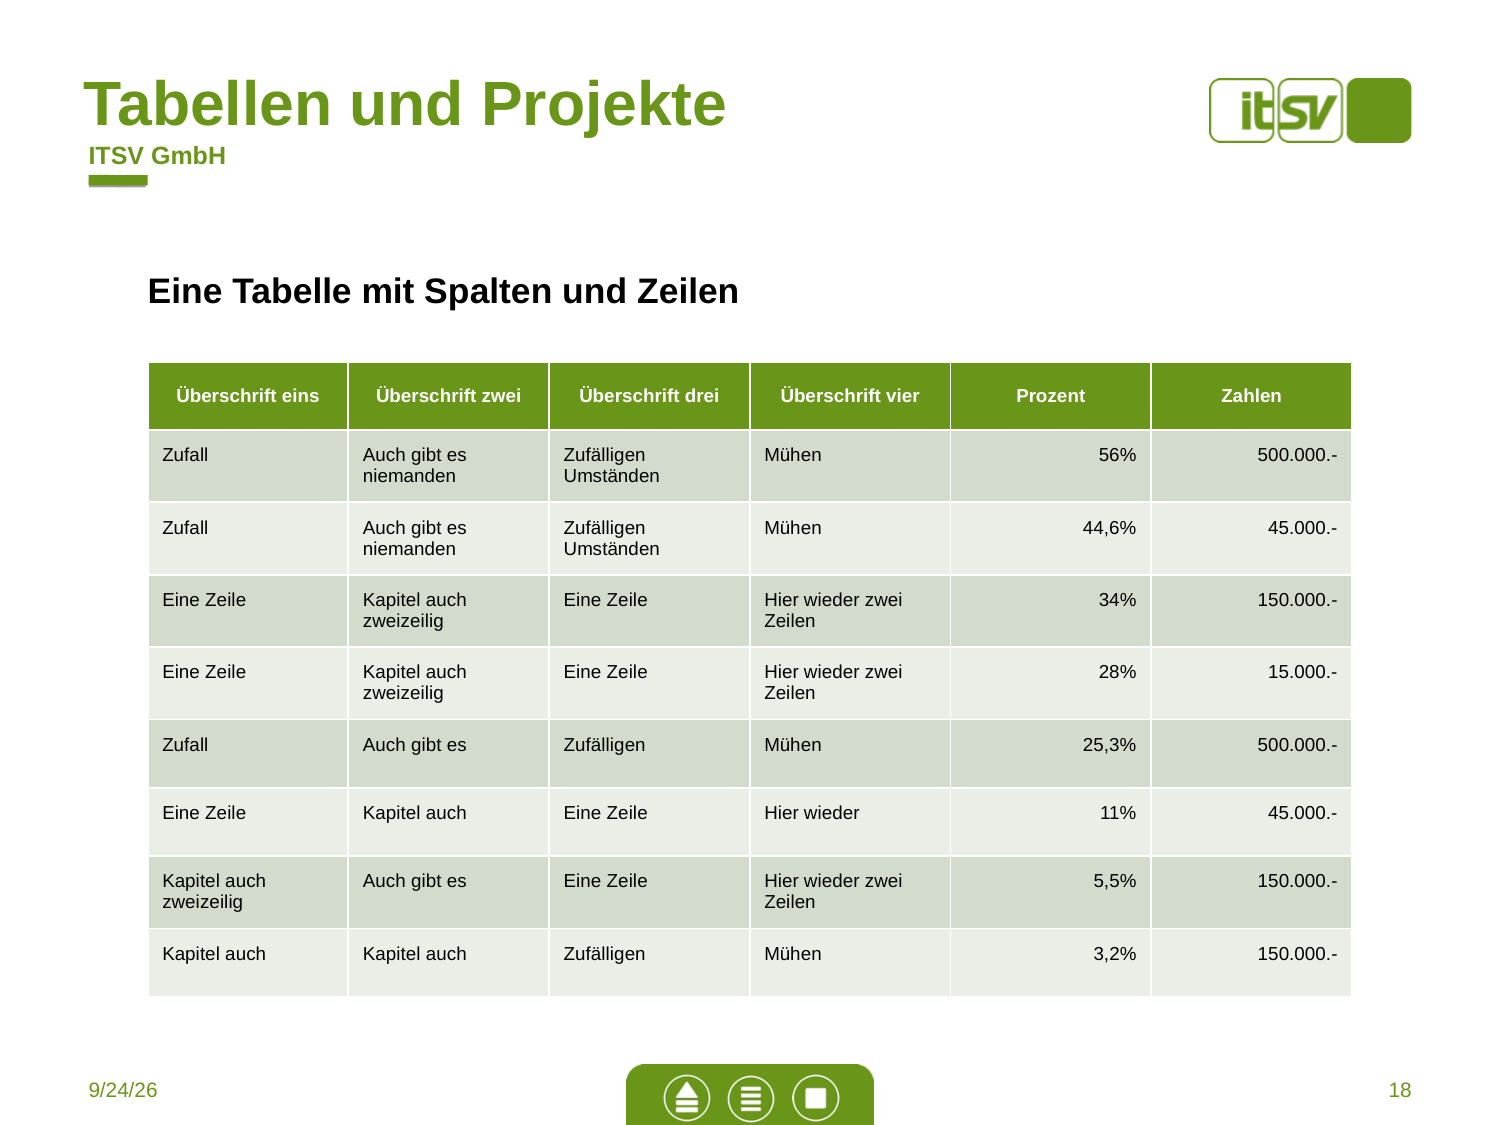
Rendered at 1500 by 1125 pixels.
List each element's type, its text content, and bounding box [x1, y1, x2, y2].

table_cell Zufall [149, 431, 347, 501]
table_cell 45.000.- [1152, 503, 1351, 574]
table_cell Kapitel auch zweizeilig [349, 576, 548, 646]
picture [626, 1064, 874, 1125]
table_cell Kapitel auch [149, 929, 347, 996]
table_cell Eine Zeile [550, 648, 749, 719]
table_cell Hier wieder zwei Zeilen [751, 857, 950, 928]
slide_number <number> [1074, 1076, 1412, 1115]
table_cell Eine Zeile [149, 576, 347, 646]
table_cell Kapitel auch [349, 929, 548, 996]
table_cell Eine Zeile [550, 857, 749, 928]
table_header Überschrift eins [149, 363, 347, 429]
table_header Überschrift vier [751, 363, 950, 429]
table_cell Mühen [751, 431, 950, 501]
table_cell Zufälligen Umständen [550, 431, 749, 501]
slide_number 2/24/20 [88, 1076, 425, 1115]
table_cell 25,3% [951, 720, 1150, 787]
table_cell 28% [951, 648, 1150, 719]
table_cell 3,2% [951, 929, 1150, 996]
table_cell 500.000.- [1152, 720, 1351, 787]
table_cell Auch gibt es [349, 720, 548, 787]
table_cell 45.000.- [1152, 789, 1351, 855]
table_cell 44,6% [951, 503, 1150, 574]
table_cell Eine Zeile [550, 789, 749, 855]
table_cell 5,5% [951, 857, 1150, 928]
table_cell Zufall [149, 720, 347, 787]
table_cell 34% [951, 576, 1150, 646]
table_header Überschrift zwei [349, 363, 548, 429]
subtitle Eine Tabelle mit Spalten und Zeilen [147, 268, 1353, 312]
table_cell 150.000.- [1152, 576, 1351, 646]
table_header Überschrift drei [550, 363, 749, 429]
table_cell Zufall [149, 503, 347, 574]
table_cell Mühen [751, 503, 950, 574]
table_cell Zufälligen Umständen [550, 503, 749, 574]
table_cell Hier wieder zwei Zeilen [751, 576, 950, 646]
table_cell Mühen [751, 720, 950, 787]
table_cell Zufälligen [550, 929, 749, 996]
table_cell 500.000.- [1152, 431, 1351, 501]
table_cell Zufälligen [550, 720, 749, 787]
title Tabellen und Projekte [83, 62, 1190, 139]
table_header Zahlen [1152, 363, 1351, 429]
table_cell 56% [951, 431, 1150, 501]
table_cell 150.000.- [1152, 929, 1351, 996]
table_cell Mühen [751, 929, 950, 996]
table_cell Eine Zeile [149, 789, 347, 855]
table_cell 150.000.- [1152, 857, 1351, 928]
table_cell Auch gibt es niemanden [349, 503, 548, 574]
table_cell 15.000.- [1152, 648, 1351, 719]
table_cell Auch gibt es niemanden [349, 431, 548, 501]
picture [1209, 78, 1412, 143]
table_cell Kapitel auch [349, 789, 548, 855]
table_cell Auch gibt es [349, 857, 548, 928]
table_cell 11% [951, 789, 1150, 855]
table_cell Eine Zeile [550, 576, 749, 646]
table_cell Kapitel auch zweizeilig [149, 857, 347, 928]
table_header Prozent [951, 363, 1150, 429]
table_cell Kapitel auch zweizeilig [349, 648, 548, 719]
table_cell Eine Zeile [149, 648, 347, 719]
table_cell Hier wieder [751, 789, 950, 855]
table_cell Hier wieder zwei Zeilen [751, 648, 950, 719]
